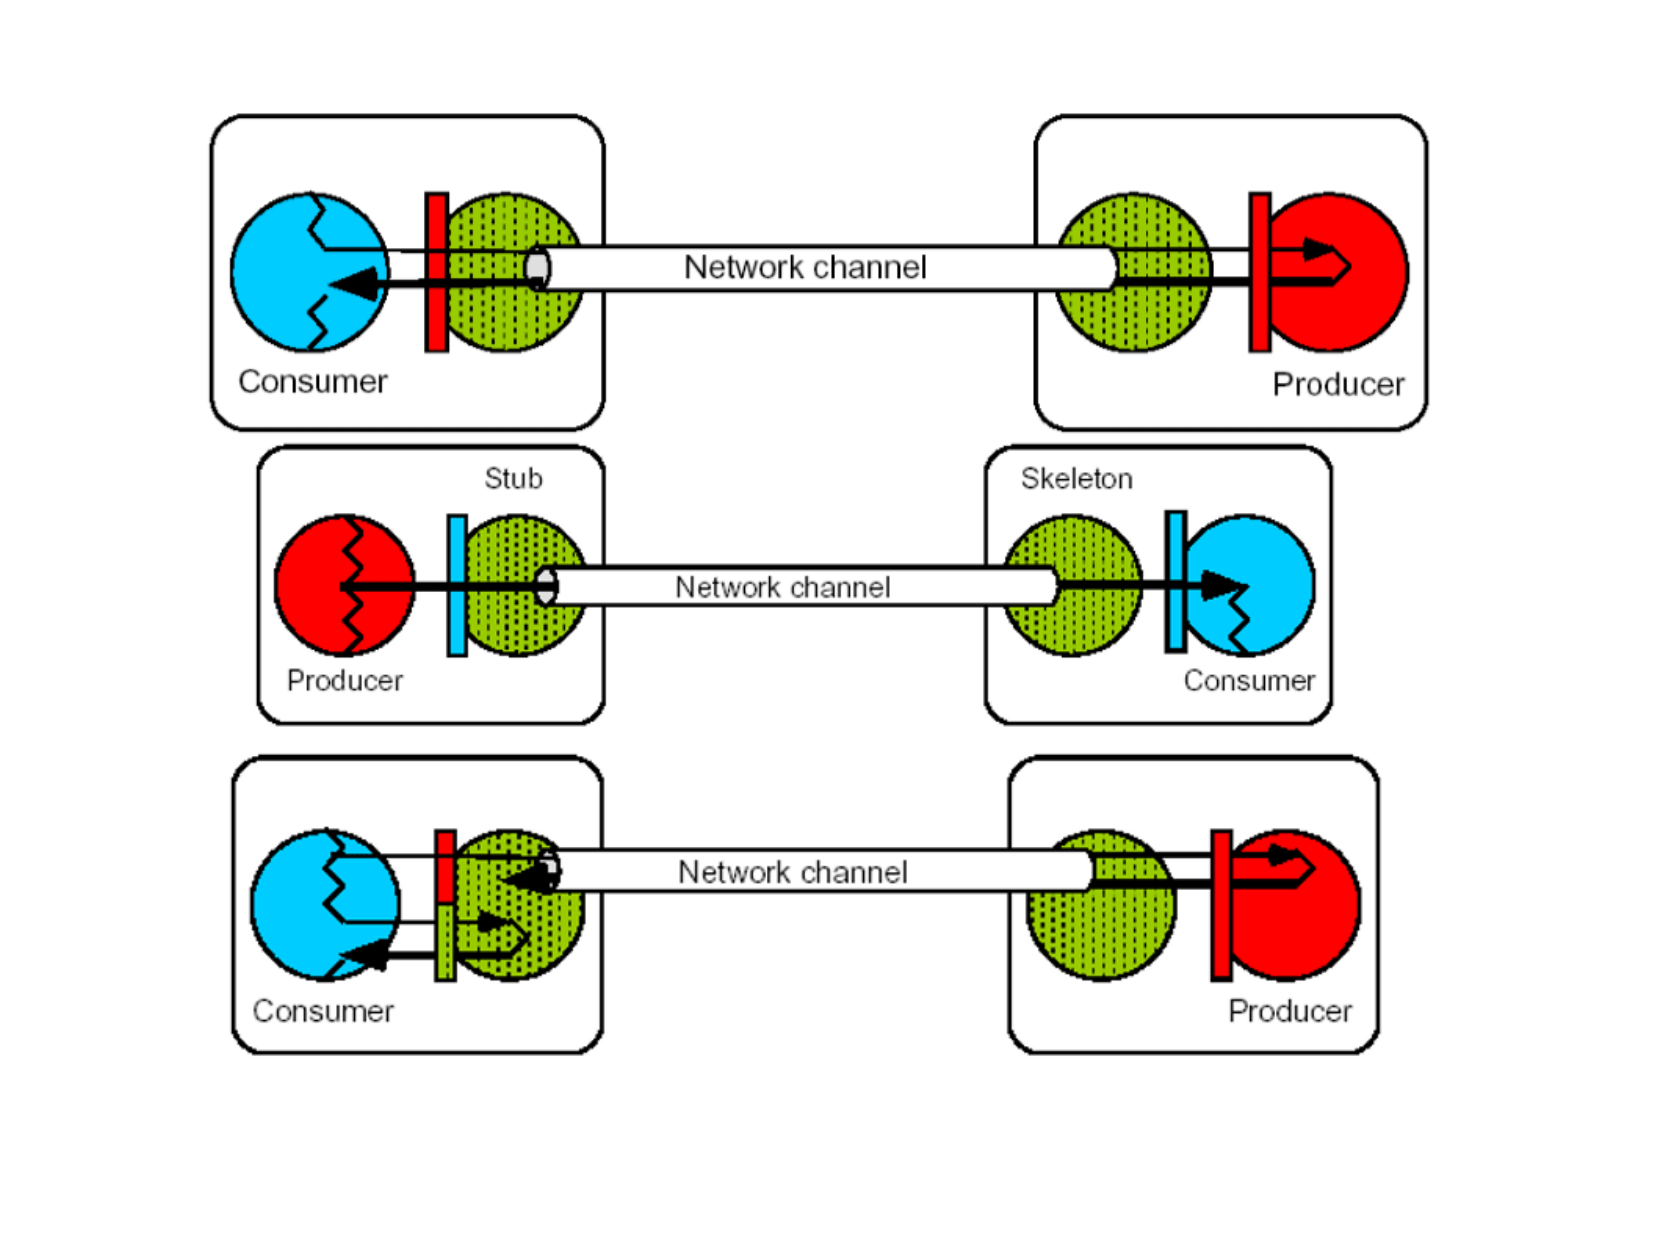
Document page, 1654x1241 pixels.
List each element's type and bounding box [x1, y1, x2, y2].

picture [199, 106, 1441, 1067]
